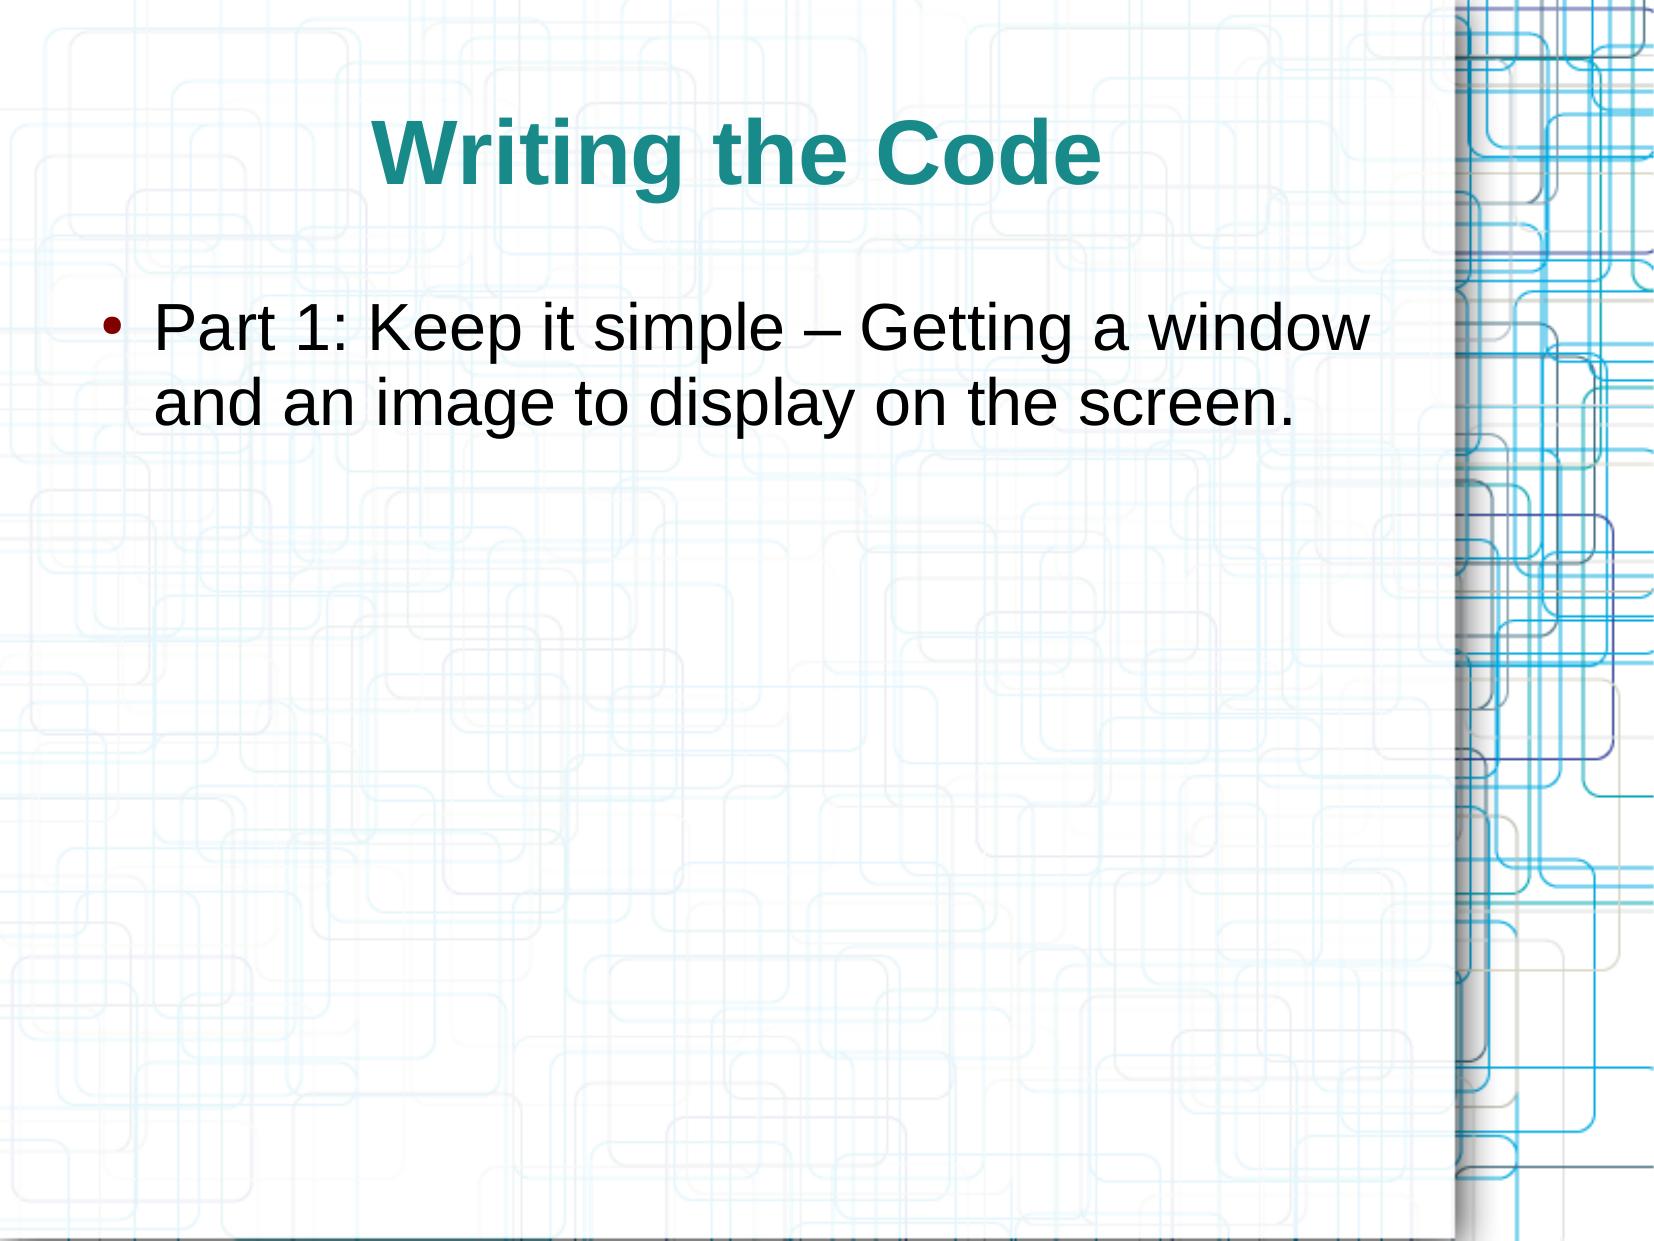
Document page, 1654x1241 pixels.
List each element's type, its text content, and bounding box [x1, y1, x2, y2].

list Part 1: Keep it simple – Getting a window and an image to display on the screen. [82, 290, 1418, 1094]
picture [0, 0, 1654, 1241]
title Writing the Code [59, 49, 1418, 257]
